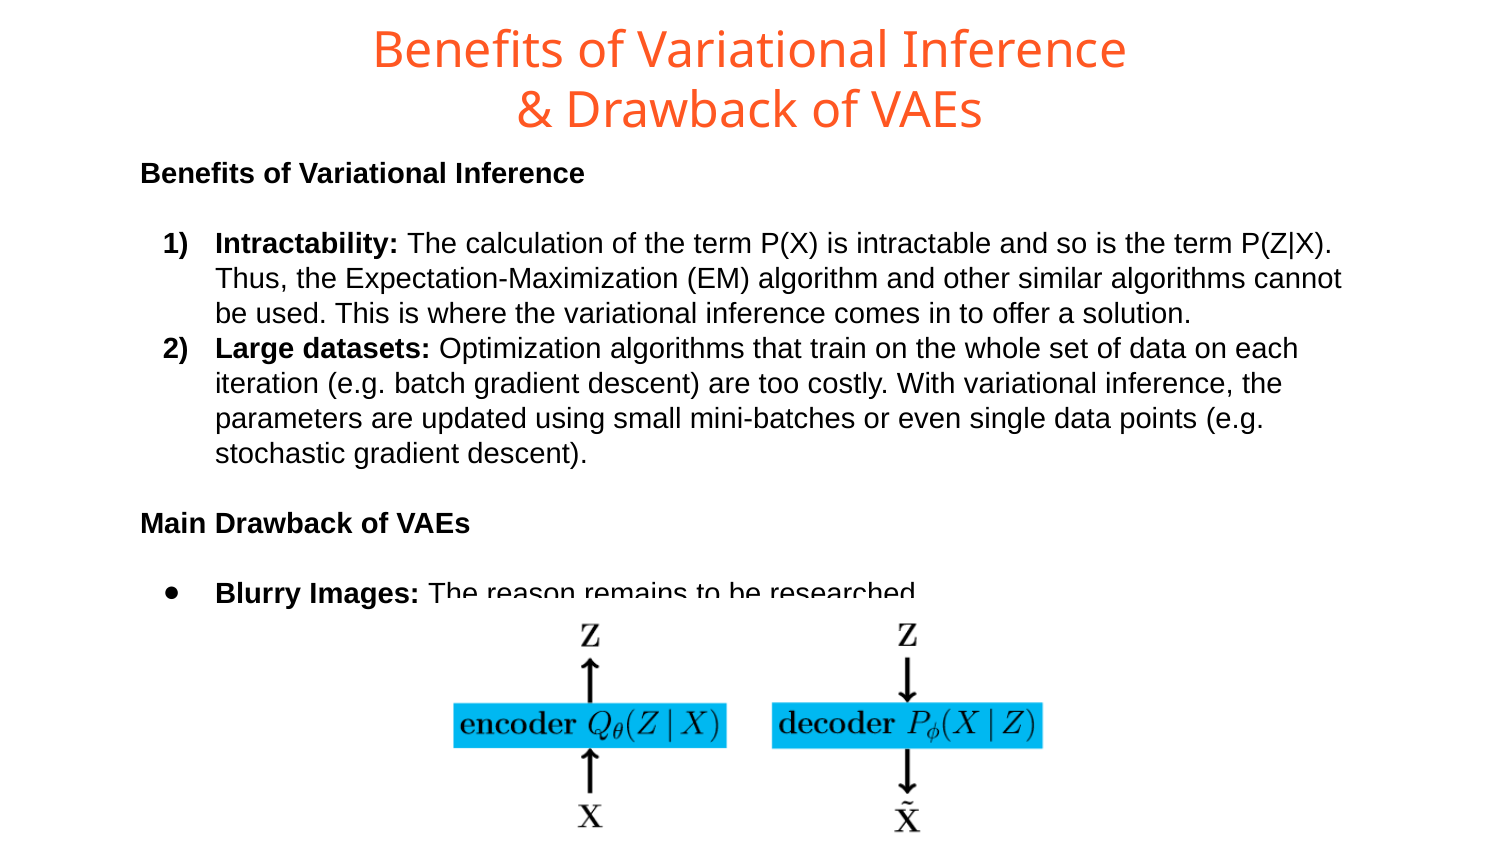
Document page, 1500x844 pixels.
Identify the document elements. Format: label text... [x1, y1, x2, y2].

title Benefits of Variational Inference & Drawback of VAEs [133, 2, 1367, 128]
text_box Benefits of Variational Inference Intractability: The calculation of the term P(X) is intractable and so is the term P(Z|X). Thus, the Expectation-Maximization (EM) algorithm and other similar algorithms cannot be used. This is where the variational inference comes in to offer a solution. Large datasets: Optimization algorithms that train on the whole set of data on each iteration (e.g. batch gradient descent) are too costly. With variational inference, the parameters are updated using small mini-batches or even single data points (e.g. stochastic gradient descent). Main Drawback of VAEs Blurry Images: The reason remains to be researched. [124, 139, 1375, 599]
picture [445, 598, 1054, 844]
